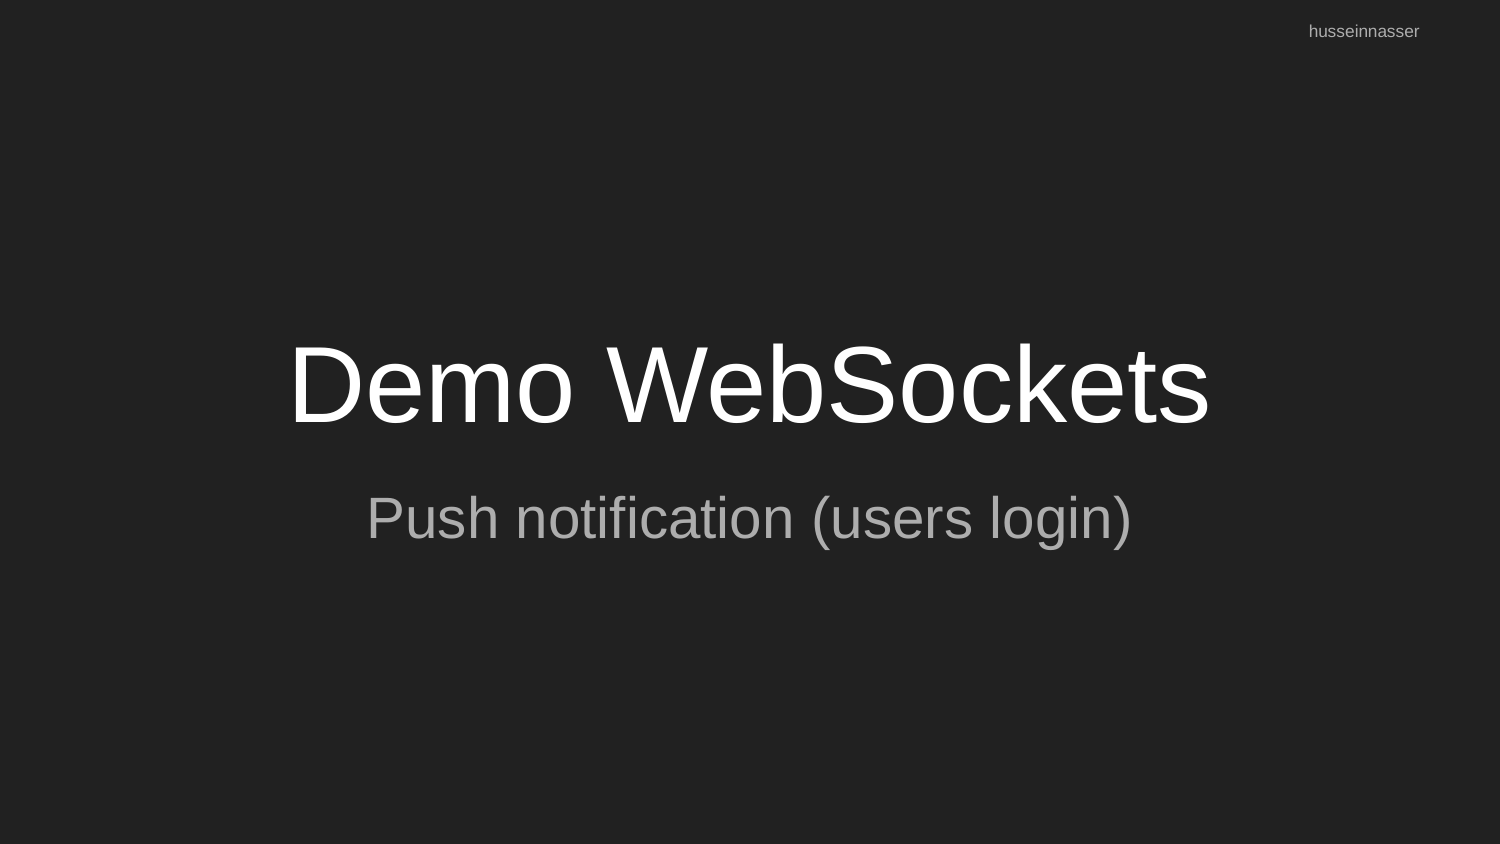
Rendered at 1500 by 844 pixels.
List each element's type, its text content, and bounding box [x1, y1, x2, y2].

title Demo WebSockets [51, 122, 1449, 459]
subtitle husseinnasser [1236, 11, 1492, 53]
subtitle Push notification (users login) [51, 464, 1449, 595]
